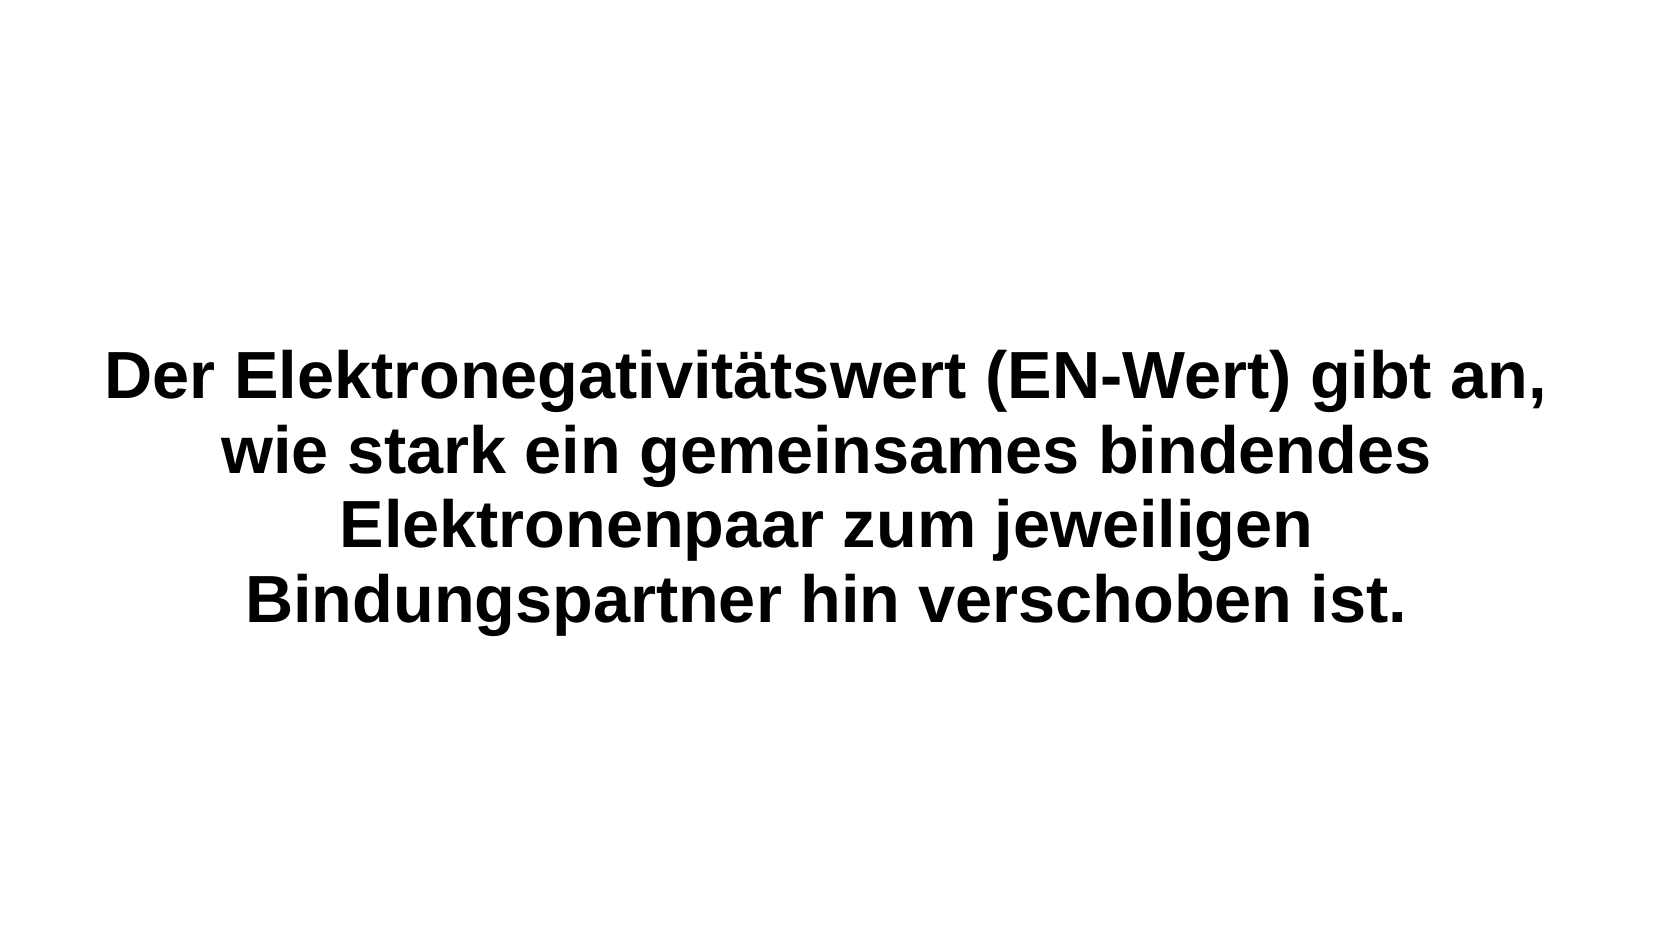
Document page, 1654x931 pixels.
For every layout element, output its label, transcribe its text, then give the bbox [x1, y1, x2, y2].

subtitle Der Elektronegativitätswert (EN-Wert) gibt an, wie stark ein gemeinsames bindendes Elektronenpaar zum jeweiligen Bindungspartner hin verschoben ist. [82, 217, 1571, 758]
